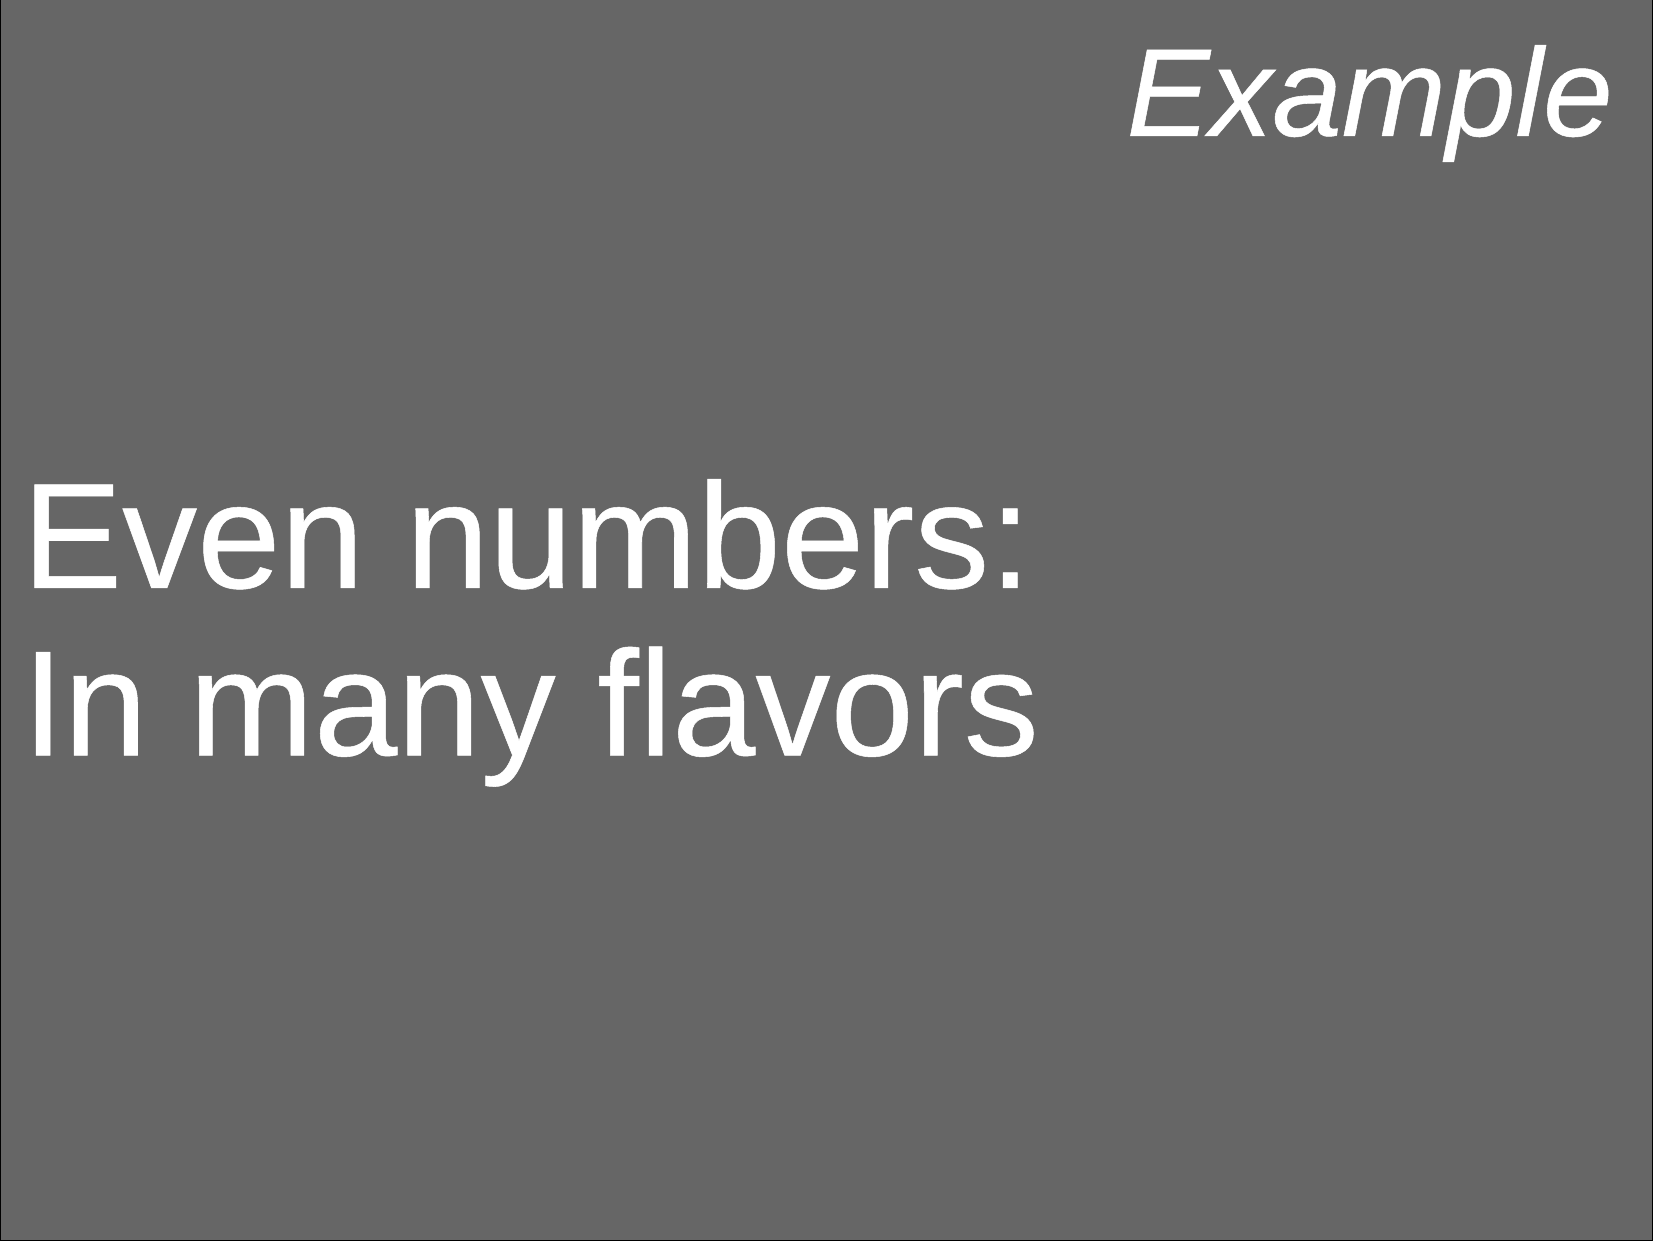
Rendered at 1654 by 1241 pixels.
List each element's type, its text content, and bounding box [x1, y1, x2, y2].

text_box Even numbers: In many flavors [7, 444, 1332, 795]
text_box Example [1111, 15, 1629, 170]
text_box [0, 0, 1653, 1241]
